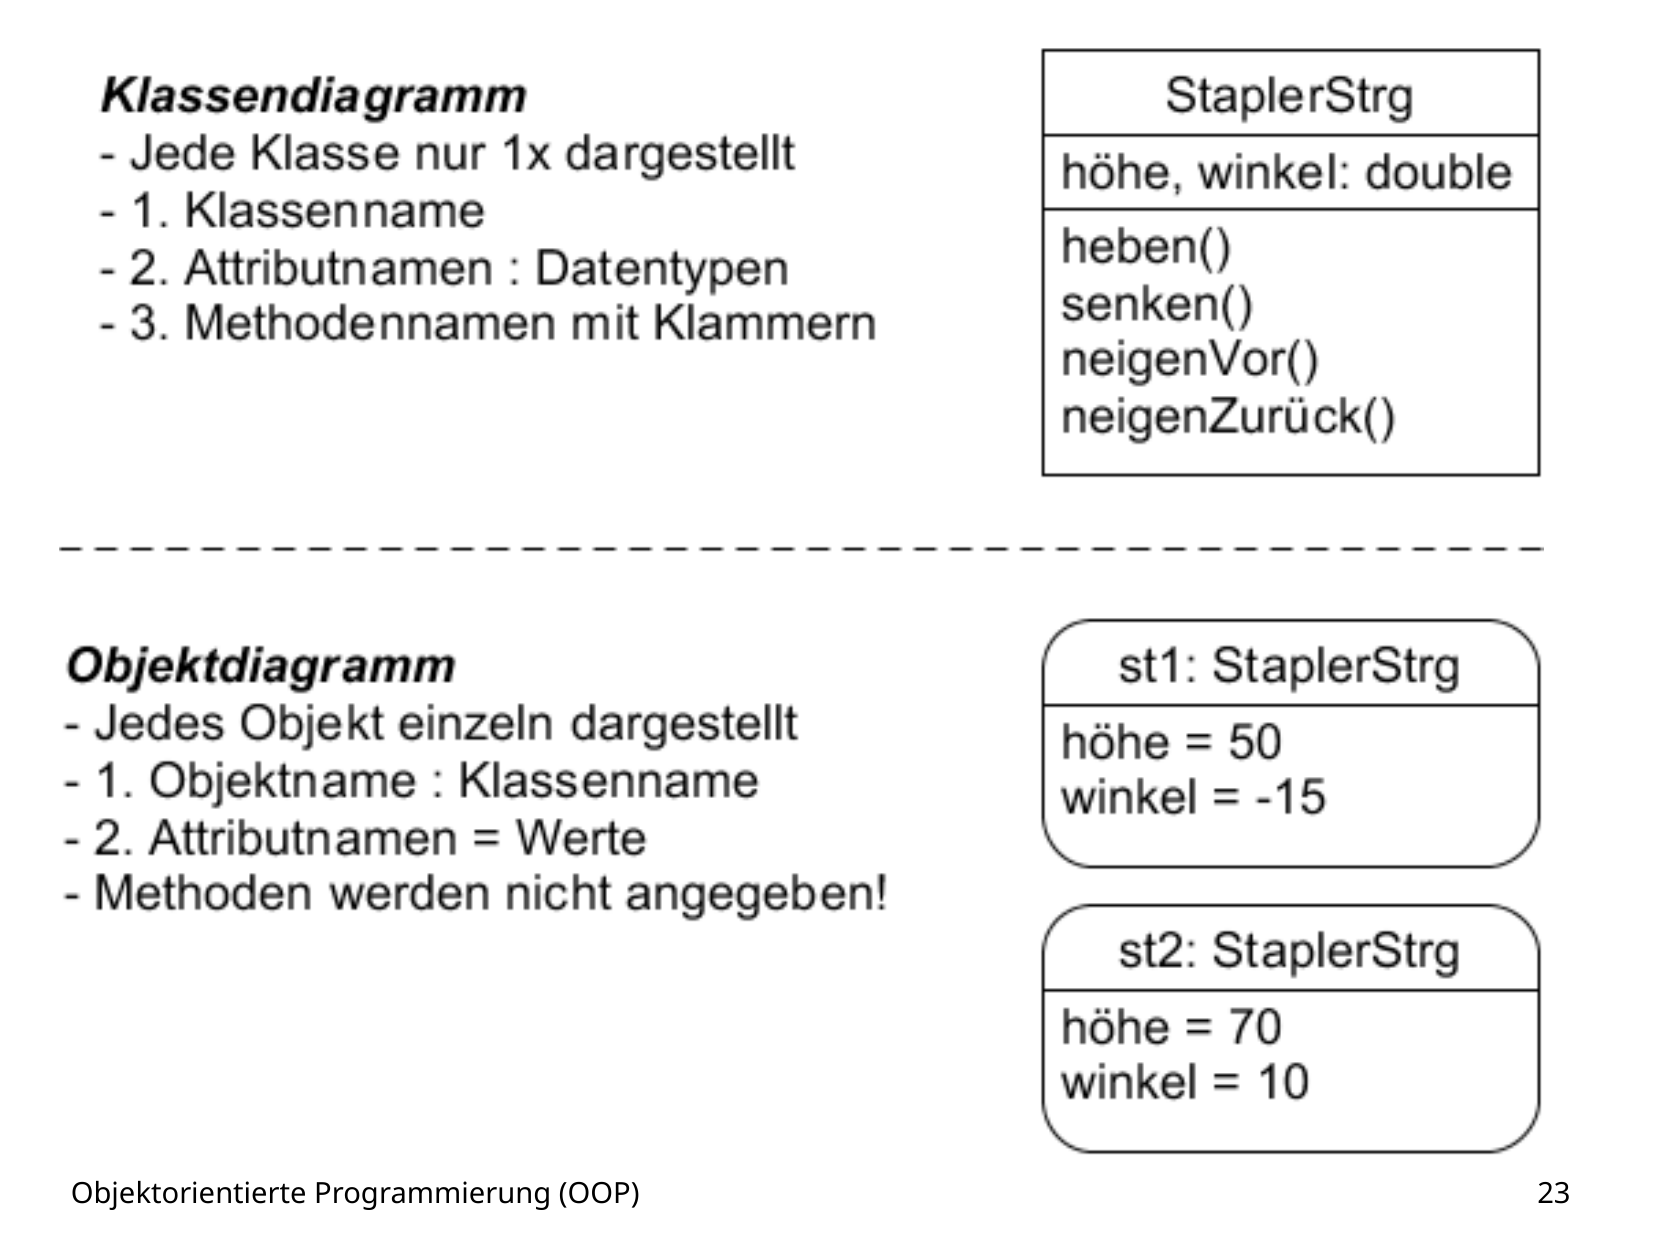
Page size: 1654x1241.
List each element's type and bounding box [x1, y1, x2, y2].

picture [59, 47, 1544, 1157]
